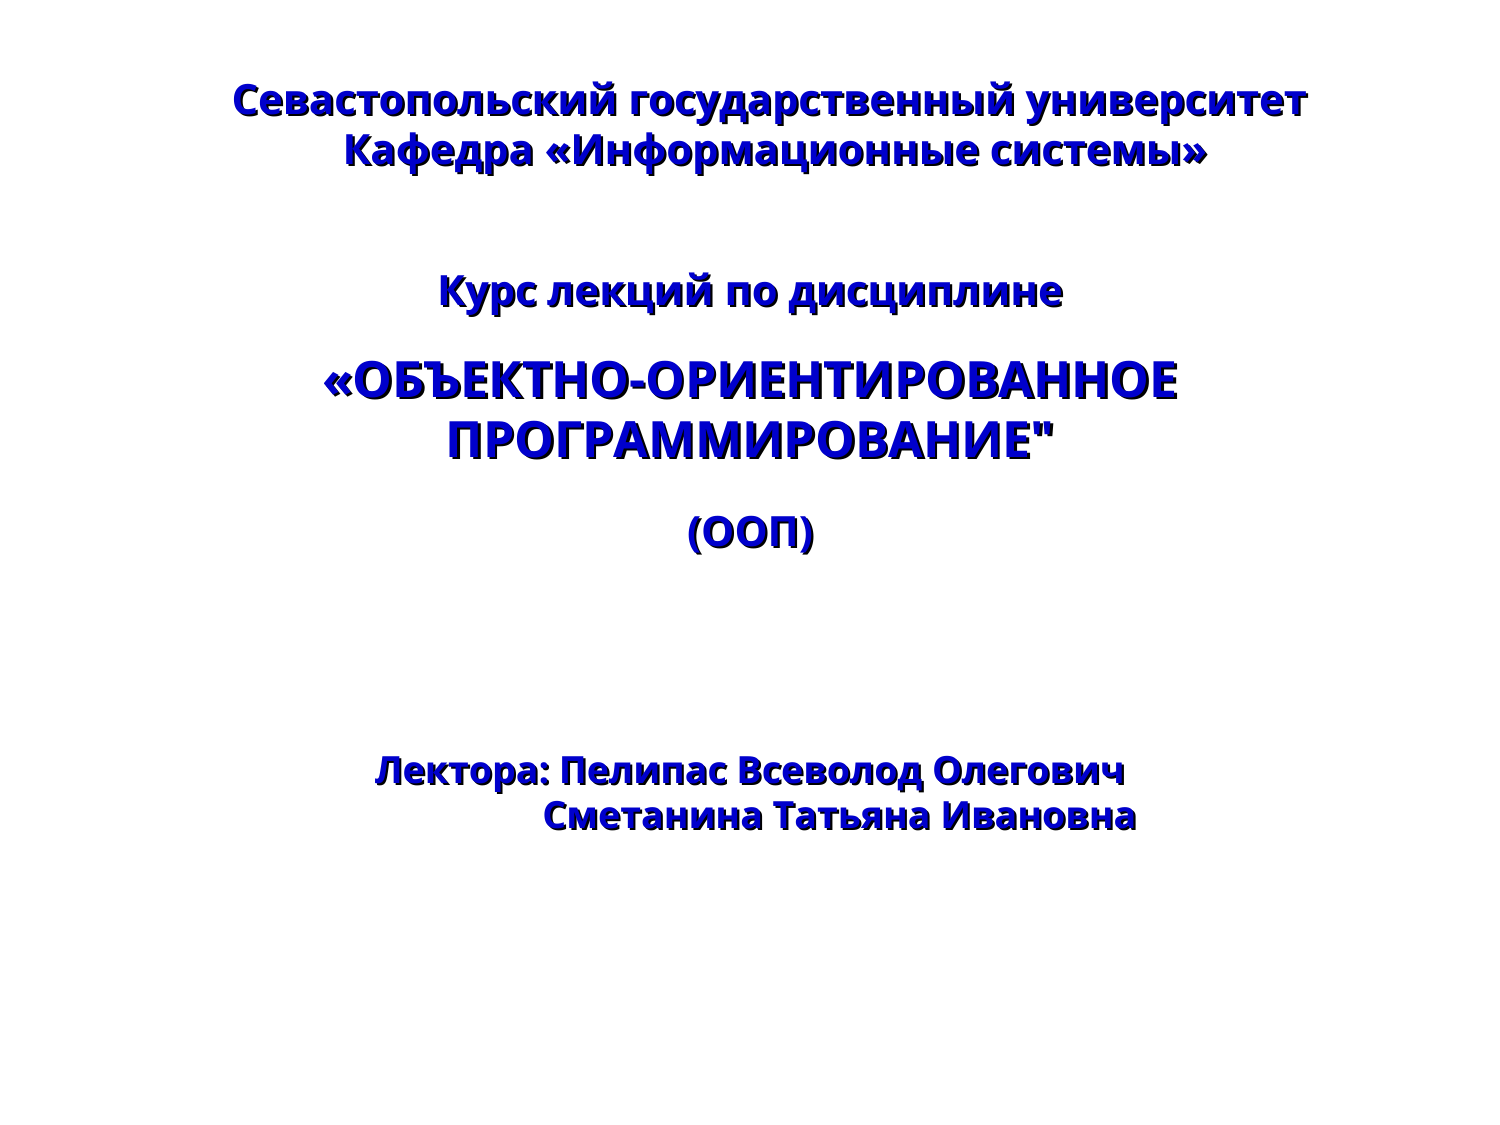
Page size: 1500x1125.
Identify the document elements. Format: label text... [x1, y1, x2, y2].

text_box (ООП) [0, 488, 1500, 571]
text_box Севастопольский государственный университет Кафедра «Информационные системы» [24, 81, 1500, 164]
text_box «ОБЪЕКТНО-ОРИЕНТИРОВАННОЕ ПРОГРАММИРОВАНИЕ" [59, 352, 1441, 463]
text_box Курс лекций по дисциплине [0, 247, 1500, 330]
text_box Лектора: Пелипас Всеволод Олегович Сметанина Татьяна Ивановна [0, 749, 1500, 832]
